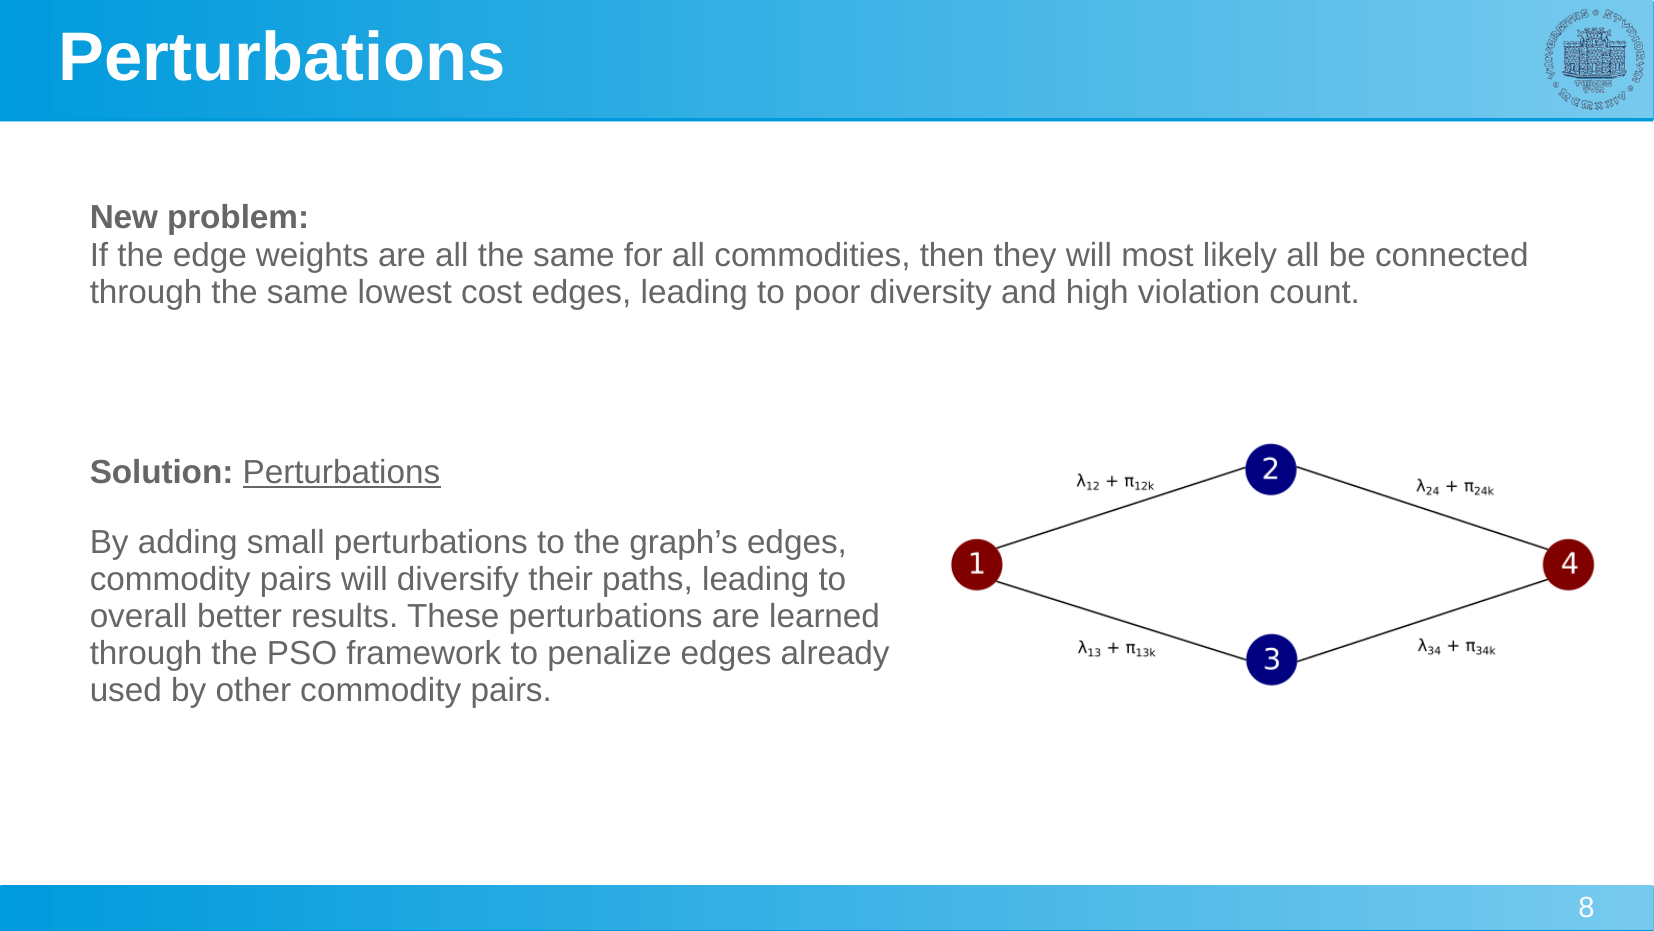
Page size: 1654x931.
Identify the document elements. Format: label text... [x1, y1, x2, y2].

title Perturbations [59, 17, 1595, 97]
picture [1556, 416, 1626, 695]
picture [1537, 0, 1654, 117]
text_box New problem: If the edge weights are all the same for all commodities, then they will most likely all be connected through the same lowest cost edges, leading to poor diversity and high violation count. Solution: Perturbations By adding small perturbations to the graph’s edges, commodity pairs will diversify their paths, leading to overall better results. These perturbations are learned through the PSO framework to penalize edges already used by other commodity pairs. [75, 191, 1556, 750]
